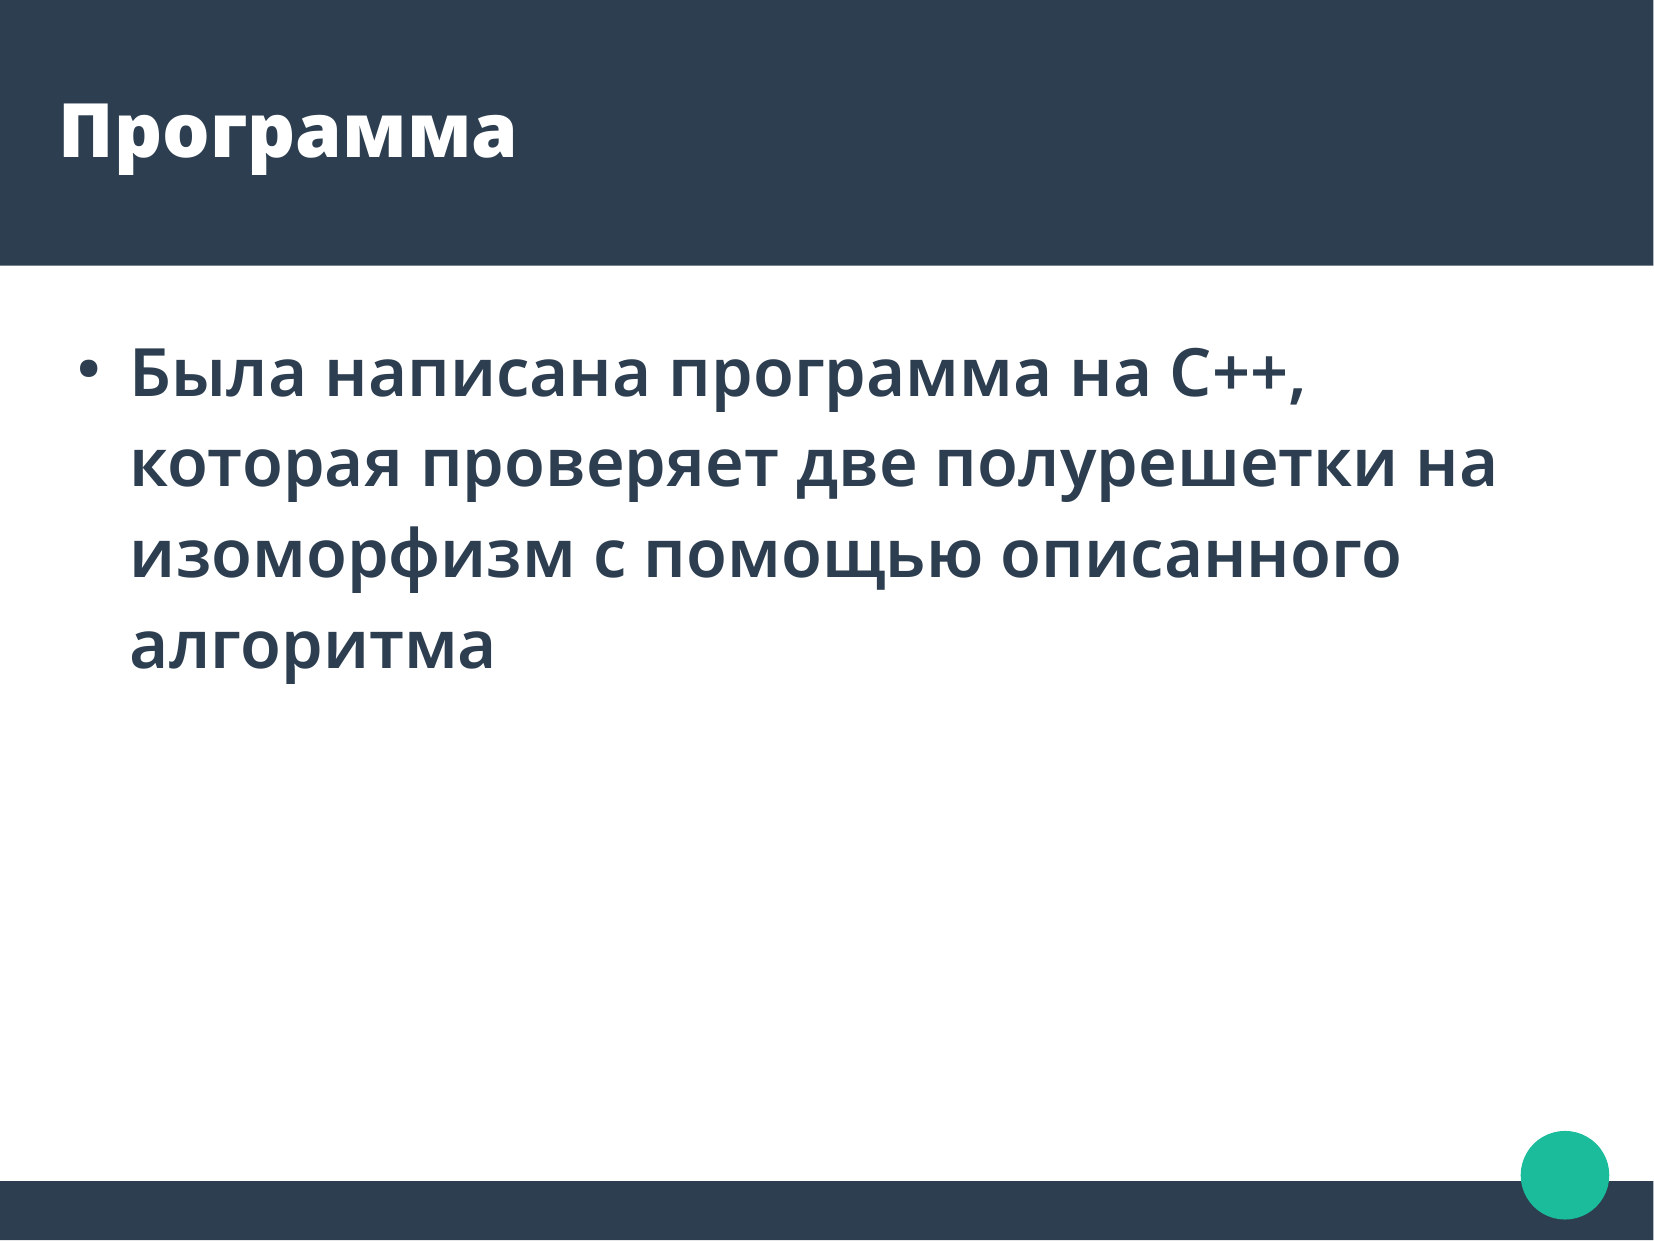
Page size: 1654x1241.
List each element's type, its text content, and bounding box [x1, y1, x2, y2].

title Программа [59, 49, 1595, 207]
list Была написана программа на C++, которая проверяет две полурешетки на изоморфизм с помощью описанного алгоритма [59, 324, 1595, 1152]
